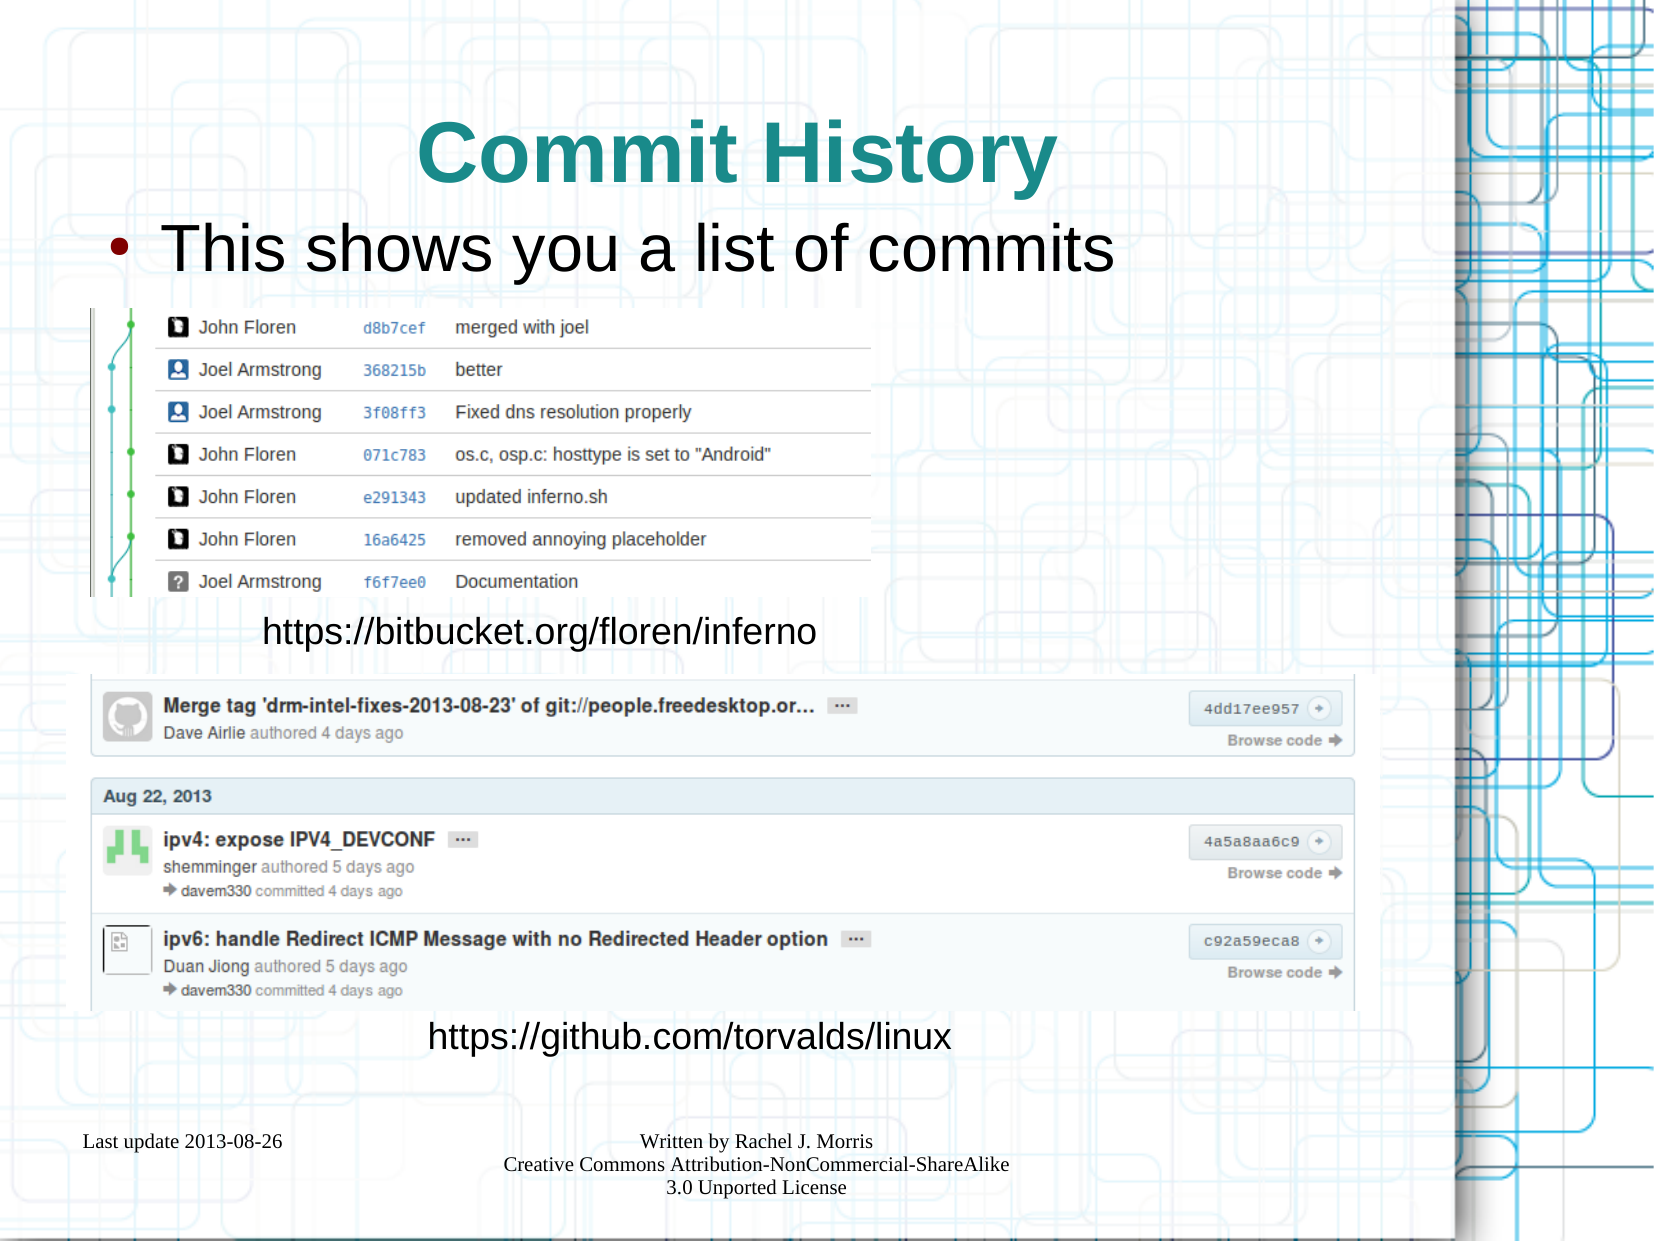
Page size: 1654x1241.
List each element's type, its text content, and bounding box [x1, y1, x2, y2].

picture [0, 0, 1654, 1241]
text_box https://bitbucket.org/floren/inferno [60, 603, 1021, 661]
list This shows you a list of commits [90, 210, 1425, 931]
title Commit History [59, 49, 1418, 257]
text_box https://github.com/torvalds/linux [210, 1008, 1171, 1066]
